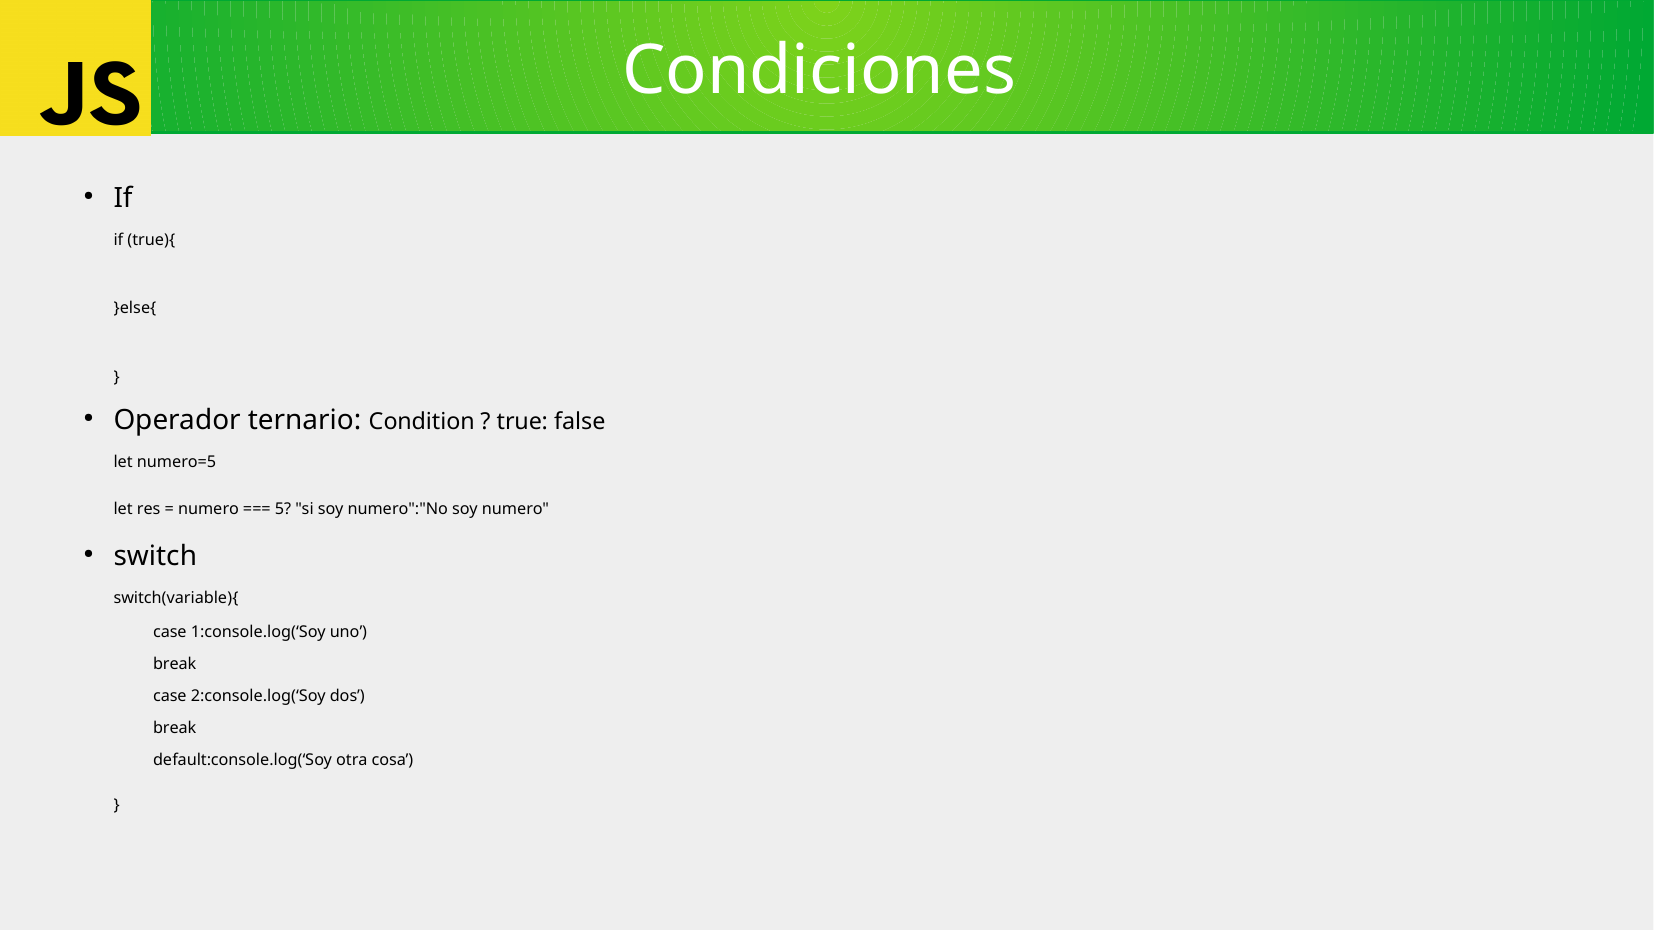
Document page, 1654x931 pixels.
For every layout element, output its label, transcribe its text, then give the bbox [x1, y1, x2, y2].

list If if (true){ }else{ } Operador ternario: Condition ? true: false let numero=5 let res = numero === 5? "si soy numero":"No soy numero" switch switch(variable){ case 1:console.log(‘Soy uno’) break case 2:console.log(‘Soy dos’) break default:console.log(‘Soy otra cosa’) } [73, 177, 1565, 827]
title Condiciones [151, 14, 1565, 119]
picture [0, 0, 151, 136]
